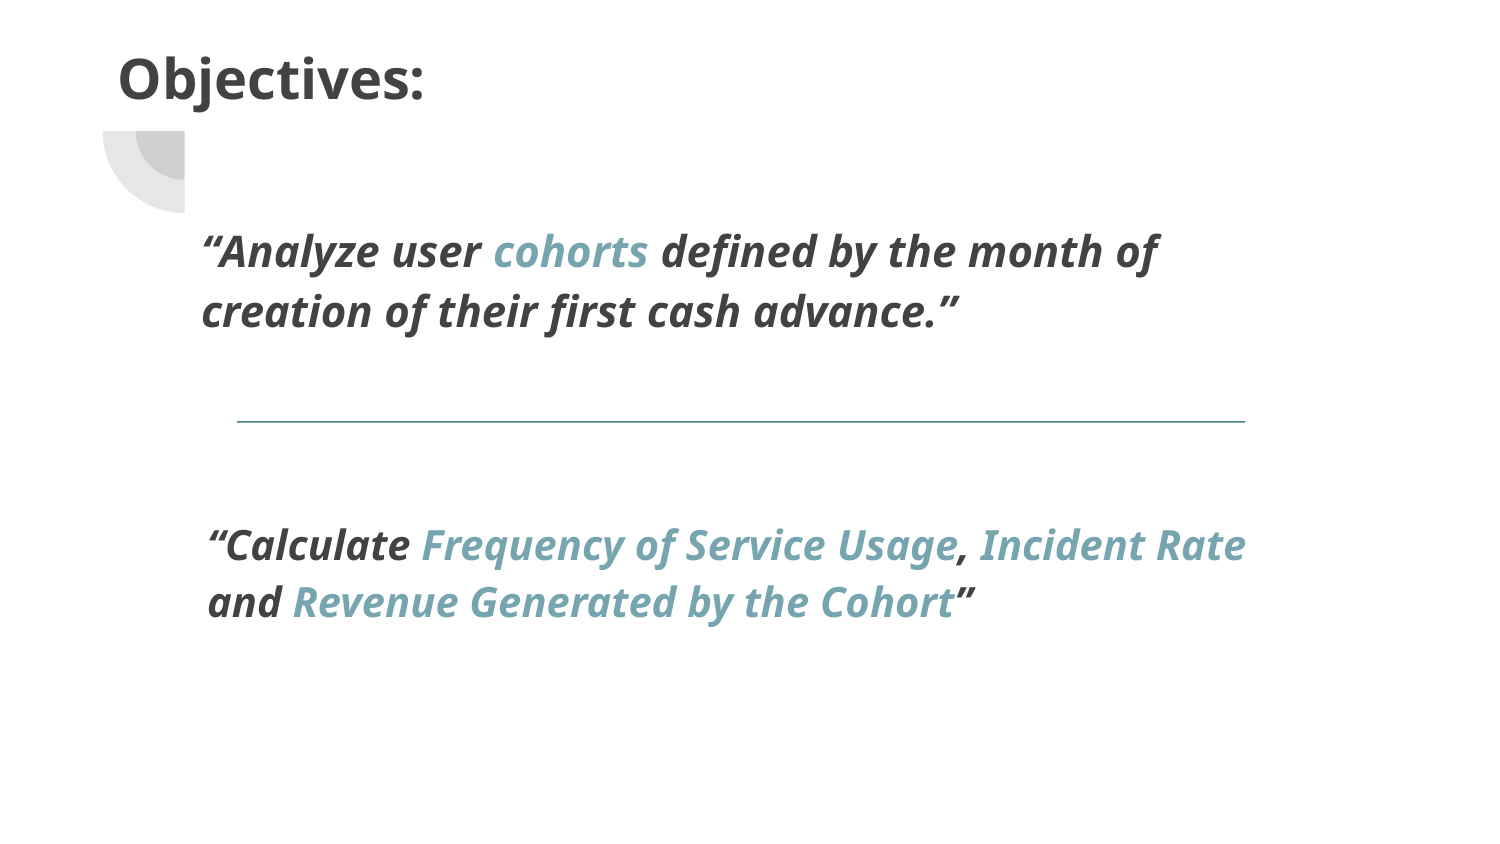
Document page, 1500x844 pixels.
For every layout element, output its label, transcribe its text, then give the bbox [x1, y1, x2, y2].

list “Calculate Frequency of Service Usage, Incident Rate and Revenue Generated by the Cohort” [191, 500, 1346, 712]
title Objectives: [102, 25, 1359, 132]
list “Analyze user cohorts defined by the month of creation of their first cash advance.” [186, 146, 1340, 358]
